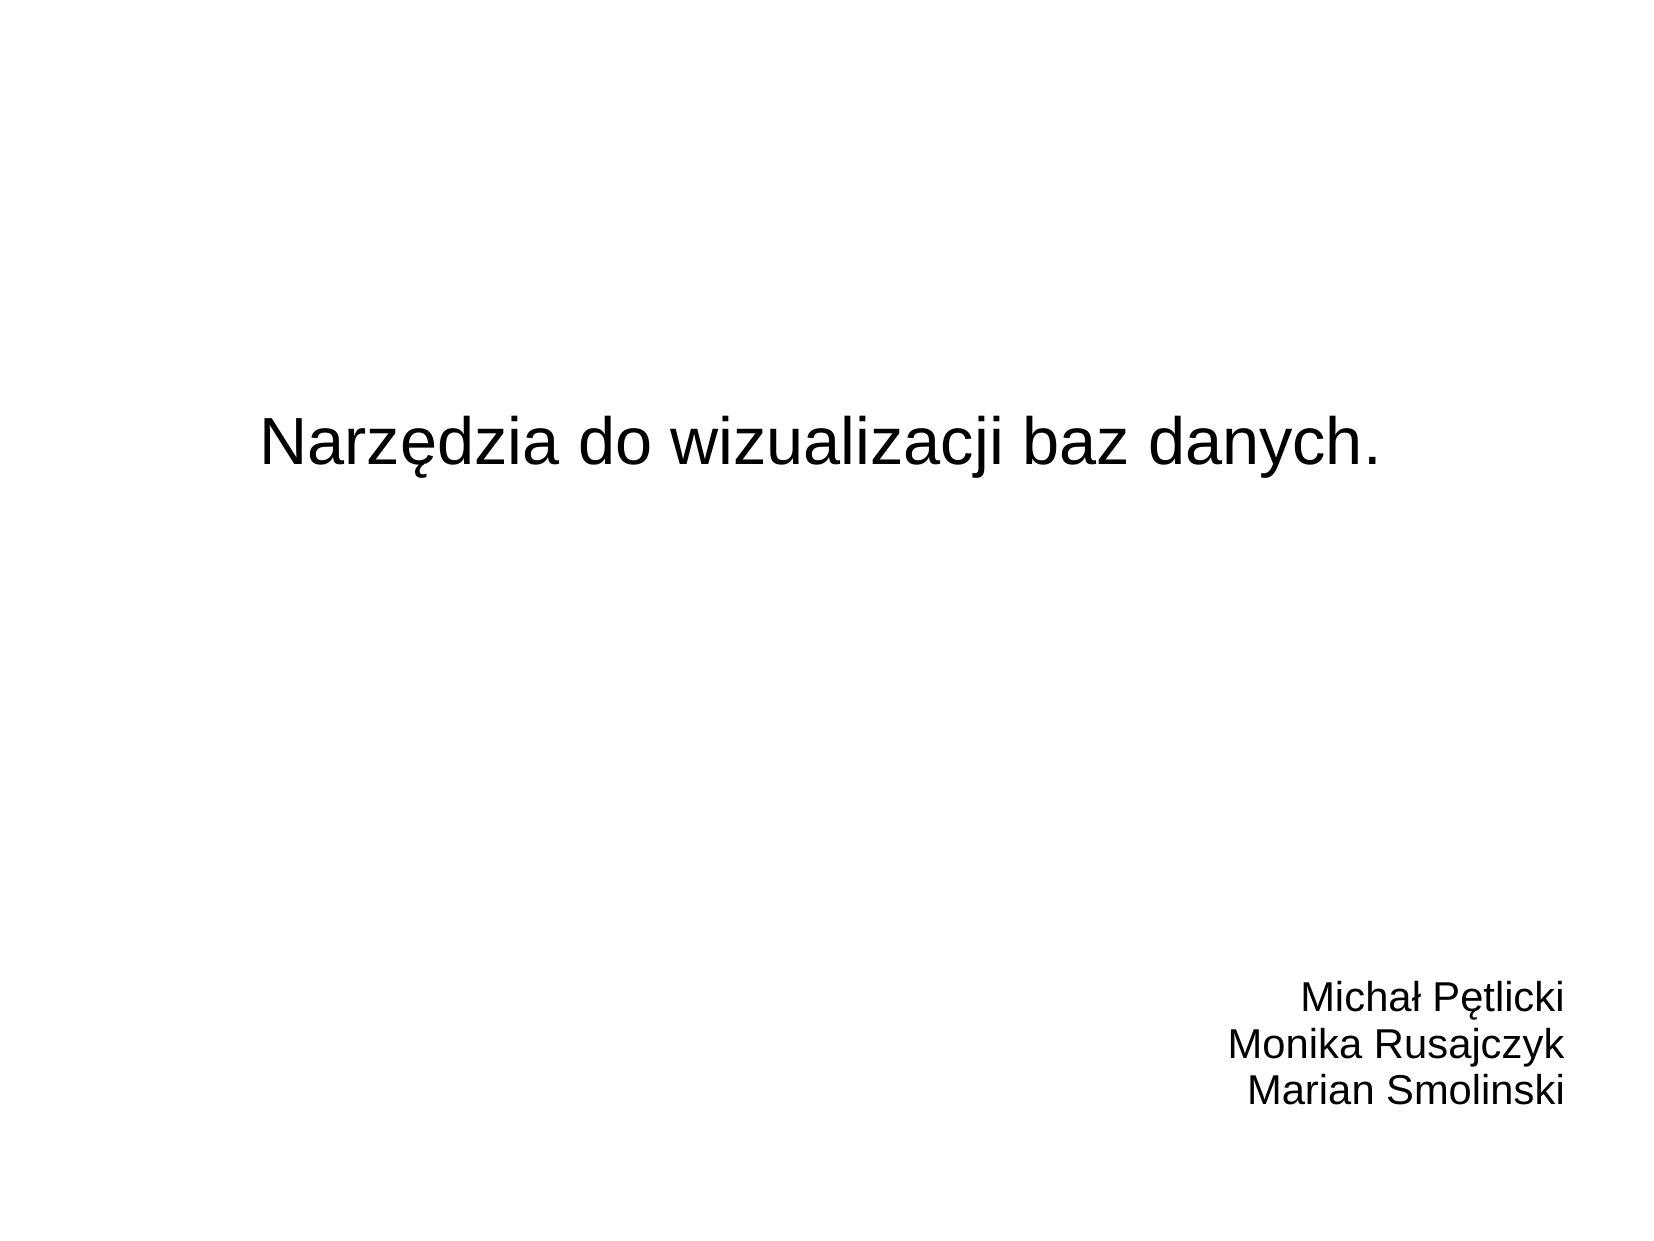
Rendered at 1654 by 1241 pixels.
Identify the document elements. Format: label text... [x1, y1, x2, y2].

subtitle Narzędzia do wizualizacji baz danych. Michał Pętlicki Monika Rusajczyk Marian Smolinski [76, 86, 1565, 1132]
